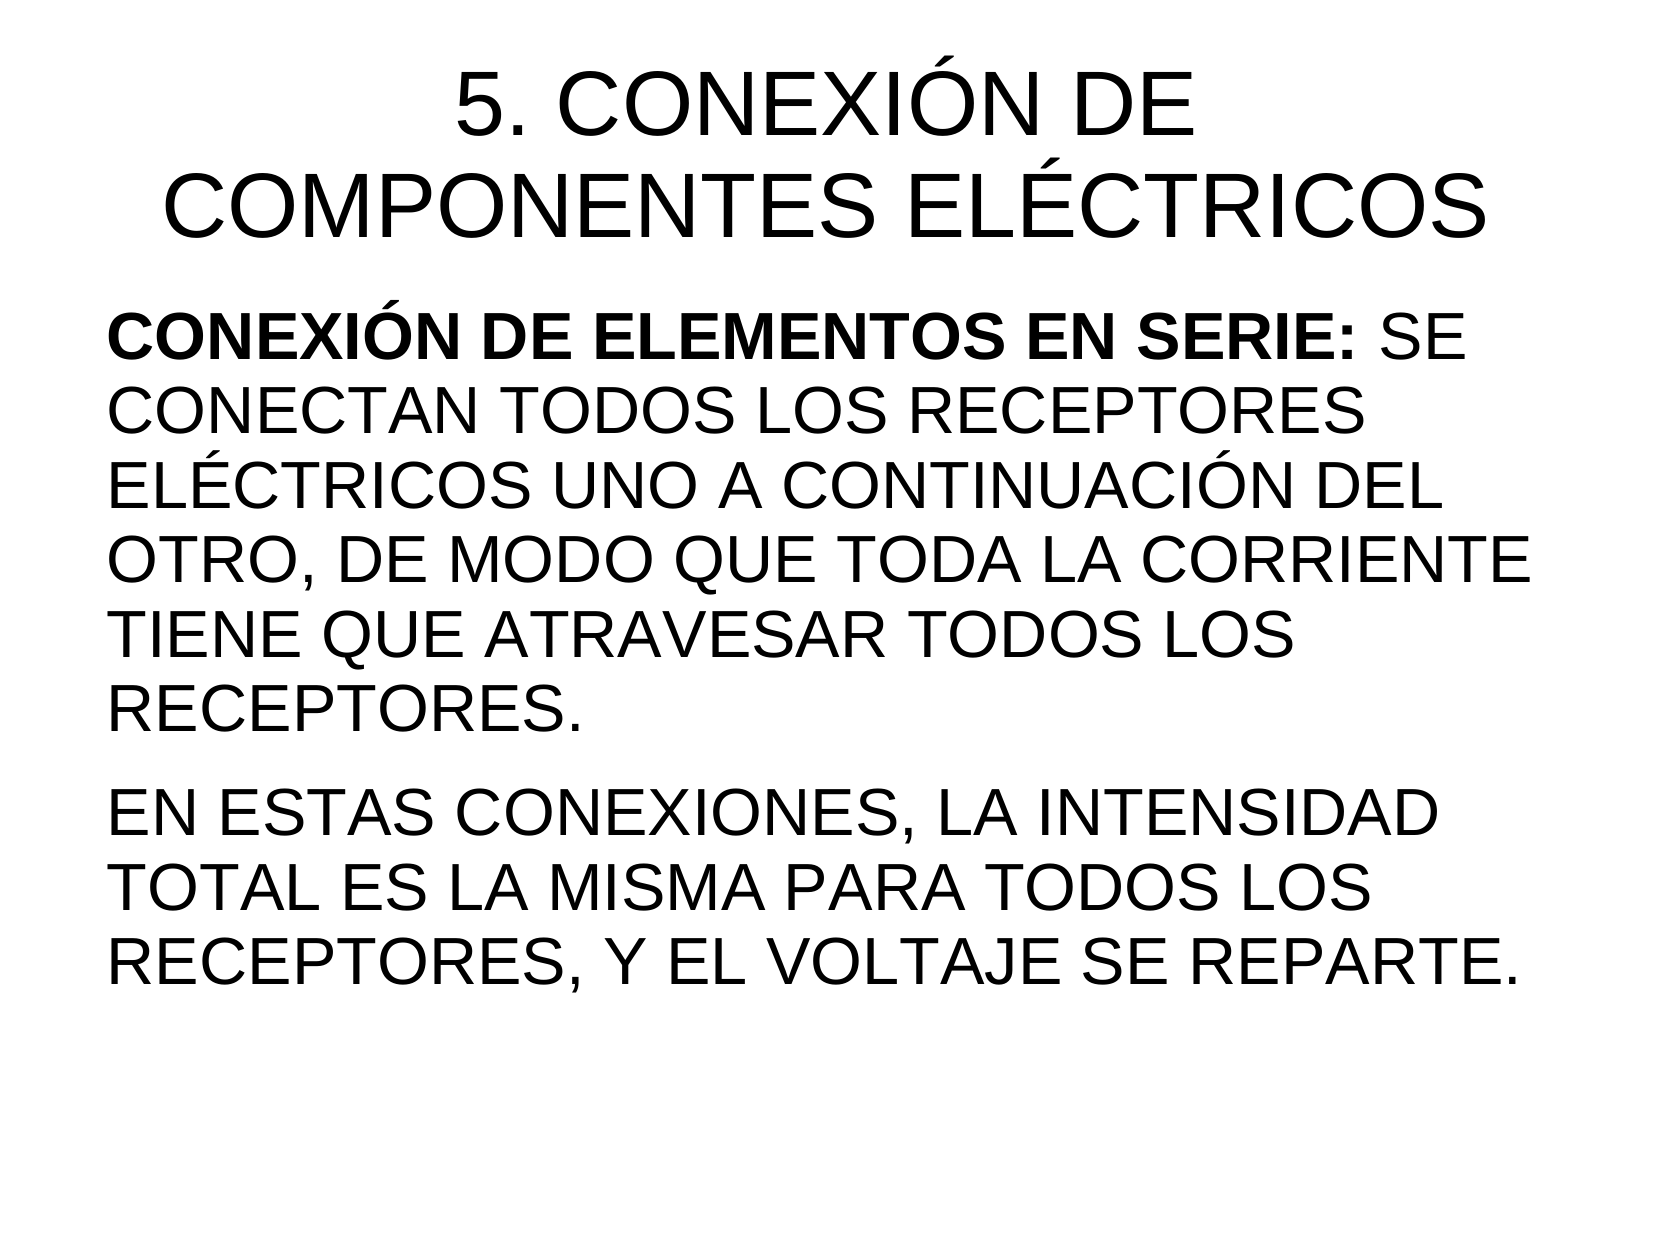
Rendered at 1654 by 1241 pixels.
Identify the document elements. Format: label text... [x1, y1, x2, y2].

title 5. CONEXIÓN DE COMPONENTES ELÉCTRICOS [82, 46, 1571, 260]
list CONEXIÓN DE ELEMENTOS EN SERIE: SE CONECTAN TODOS LOS RECEPTORES ELÉCTRICOS UNO A CONTINUACIÓN DEL OTRO, DE MODO QUE TODA LA CORRIENTE TIENE QUE ATRAVESAR TODOS LOS RECEPTORES. EN ESTAS CONEXIONES, LA INTENSIDAD TOTAL ES LA MISMA PARA TODOS LOS RECEPTORES, Y EL VOLTAJE SE REPARTE. [106, 295, 1595, 1114]
